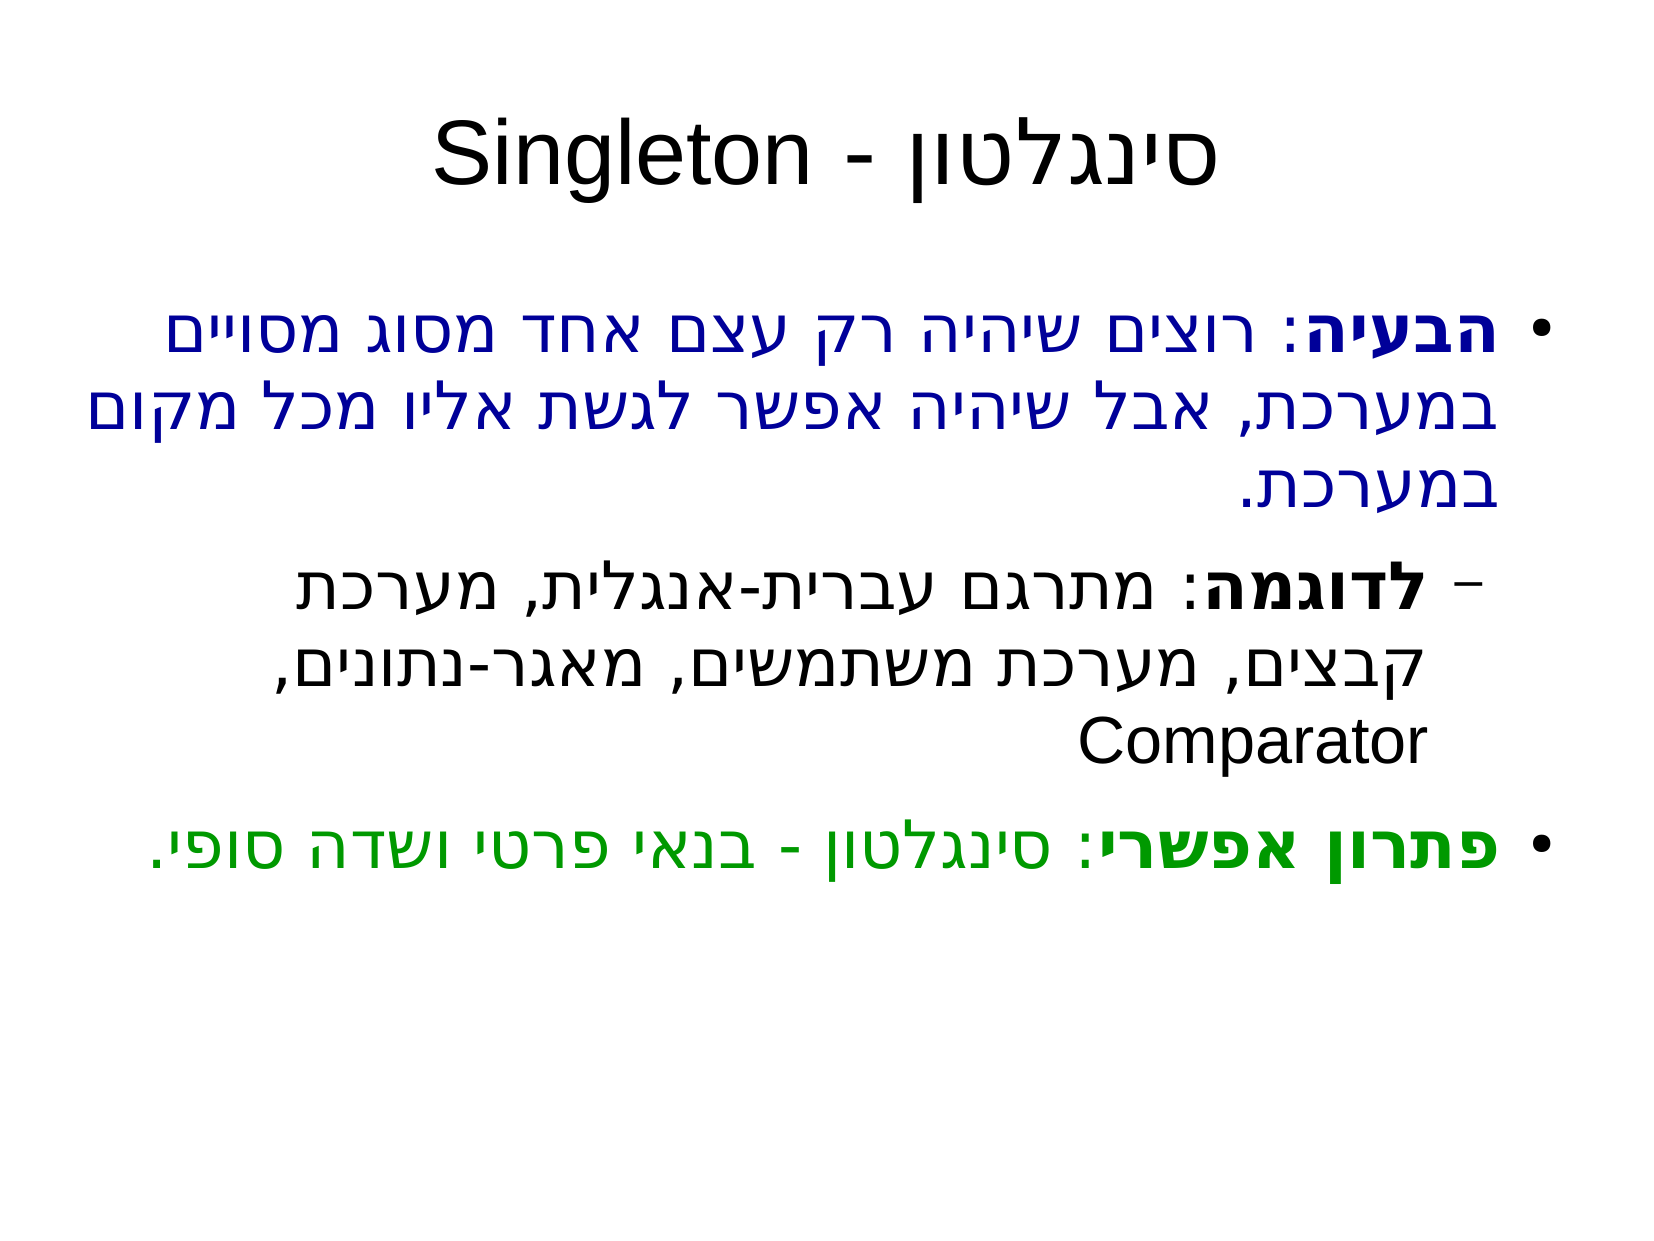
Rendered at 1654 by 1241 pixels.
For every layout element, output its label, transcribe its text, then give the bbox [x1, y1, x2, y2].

title סינגלטון - Singleton [82, 49, 1571, 257]
list הבעיה: רוצים שיהיה רק עצם אחד מסוג מסויים במערכת, אבל שיהיה אפשר לגשת אליו מכל מקום במערכת. לדוגמה: מתרגם עברית-אנגלית, מערכת קבצים, מערכת משתמשים, מאגר-נתונים, Comparator פתרון אפשרי: סינגלטון - בנאי פרטי ושדה סופי. [82, 290, 1571, 1010]
